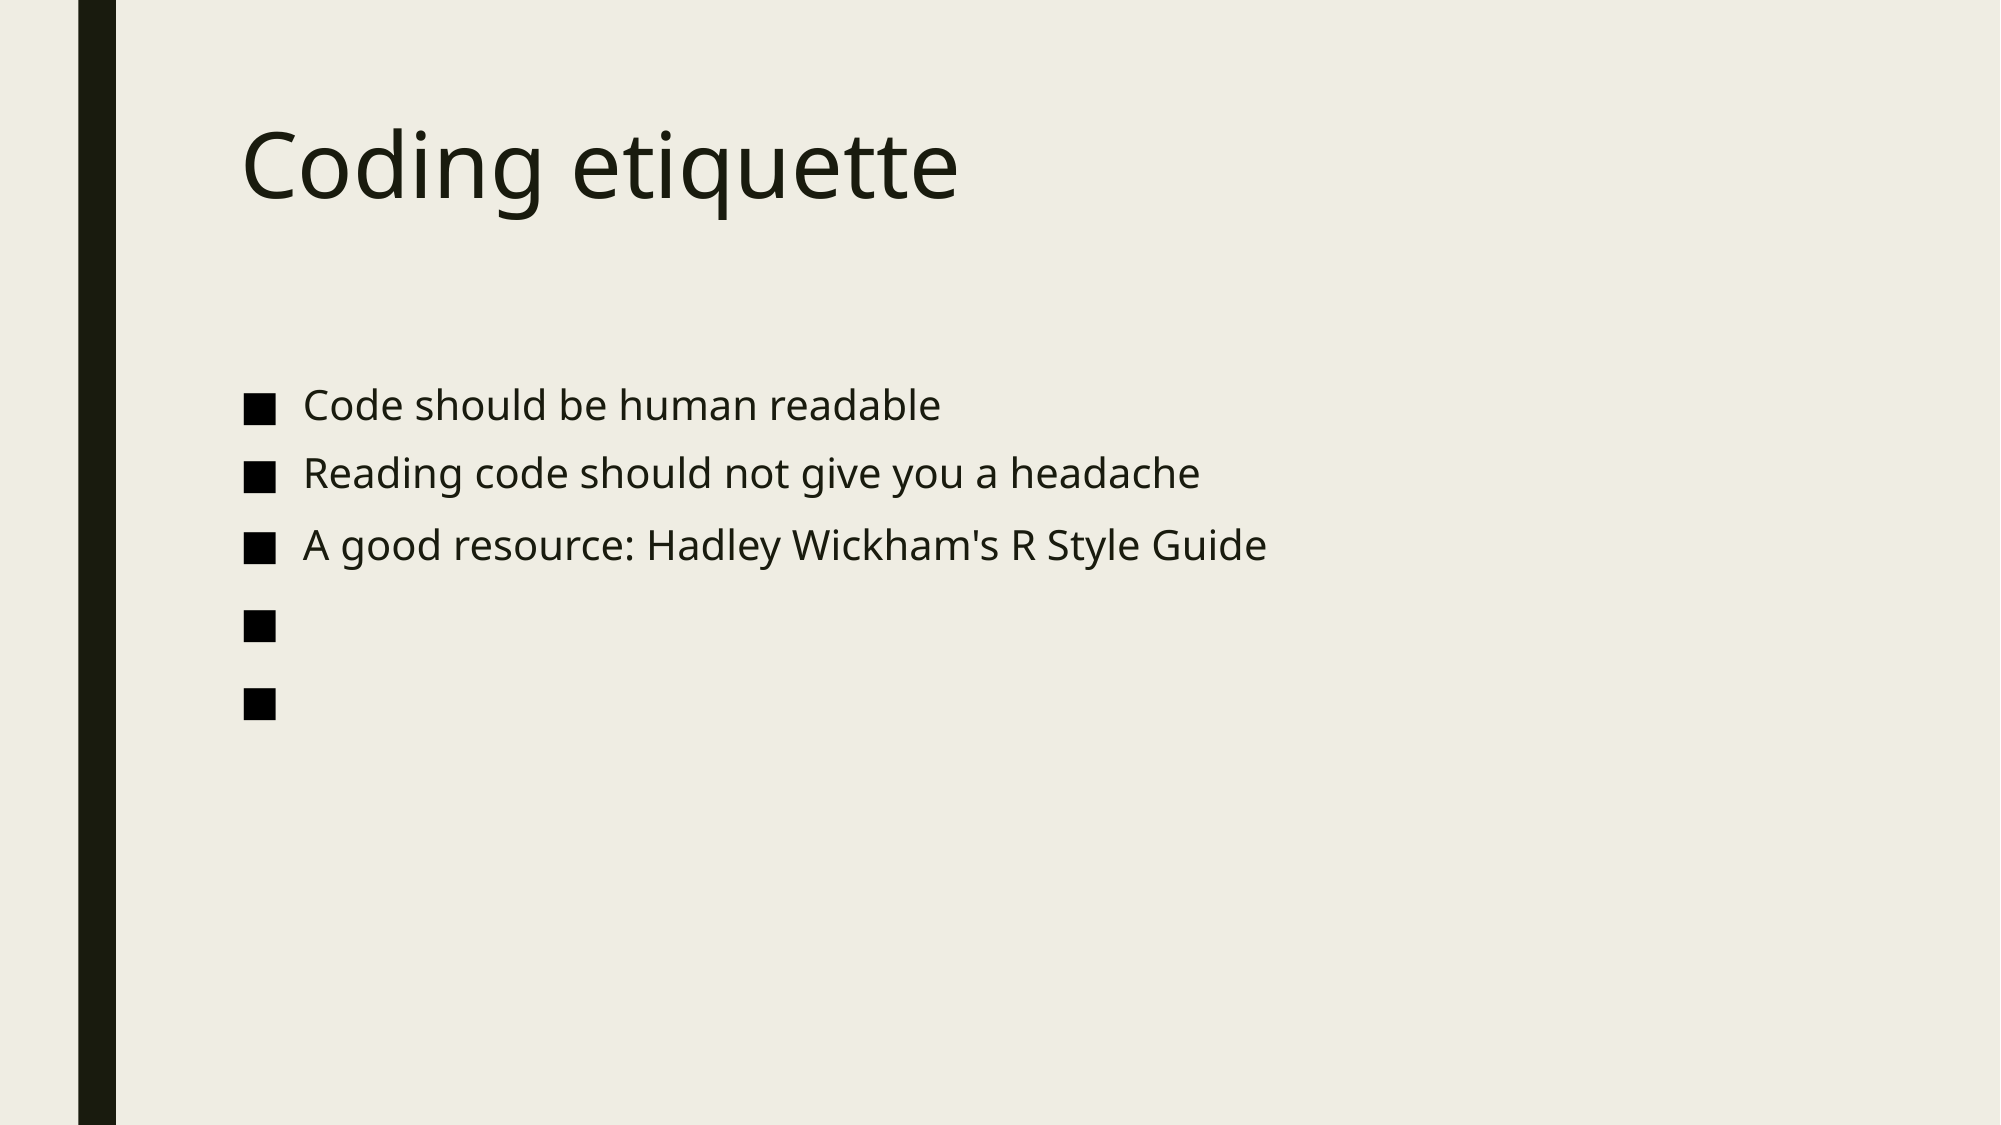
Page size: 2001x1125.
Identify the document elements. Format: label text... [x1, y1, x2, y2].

list Code should be human readable Reading code should not give you a headache A good resource: Hadley Wickham's R Style Guide [225, 375, 1801, 963]
title Coding etiquette [225, 112, 1801, 357]
